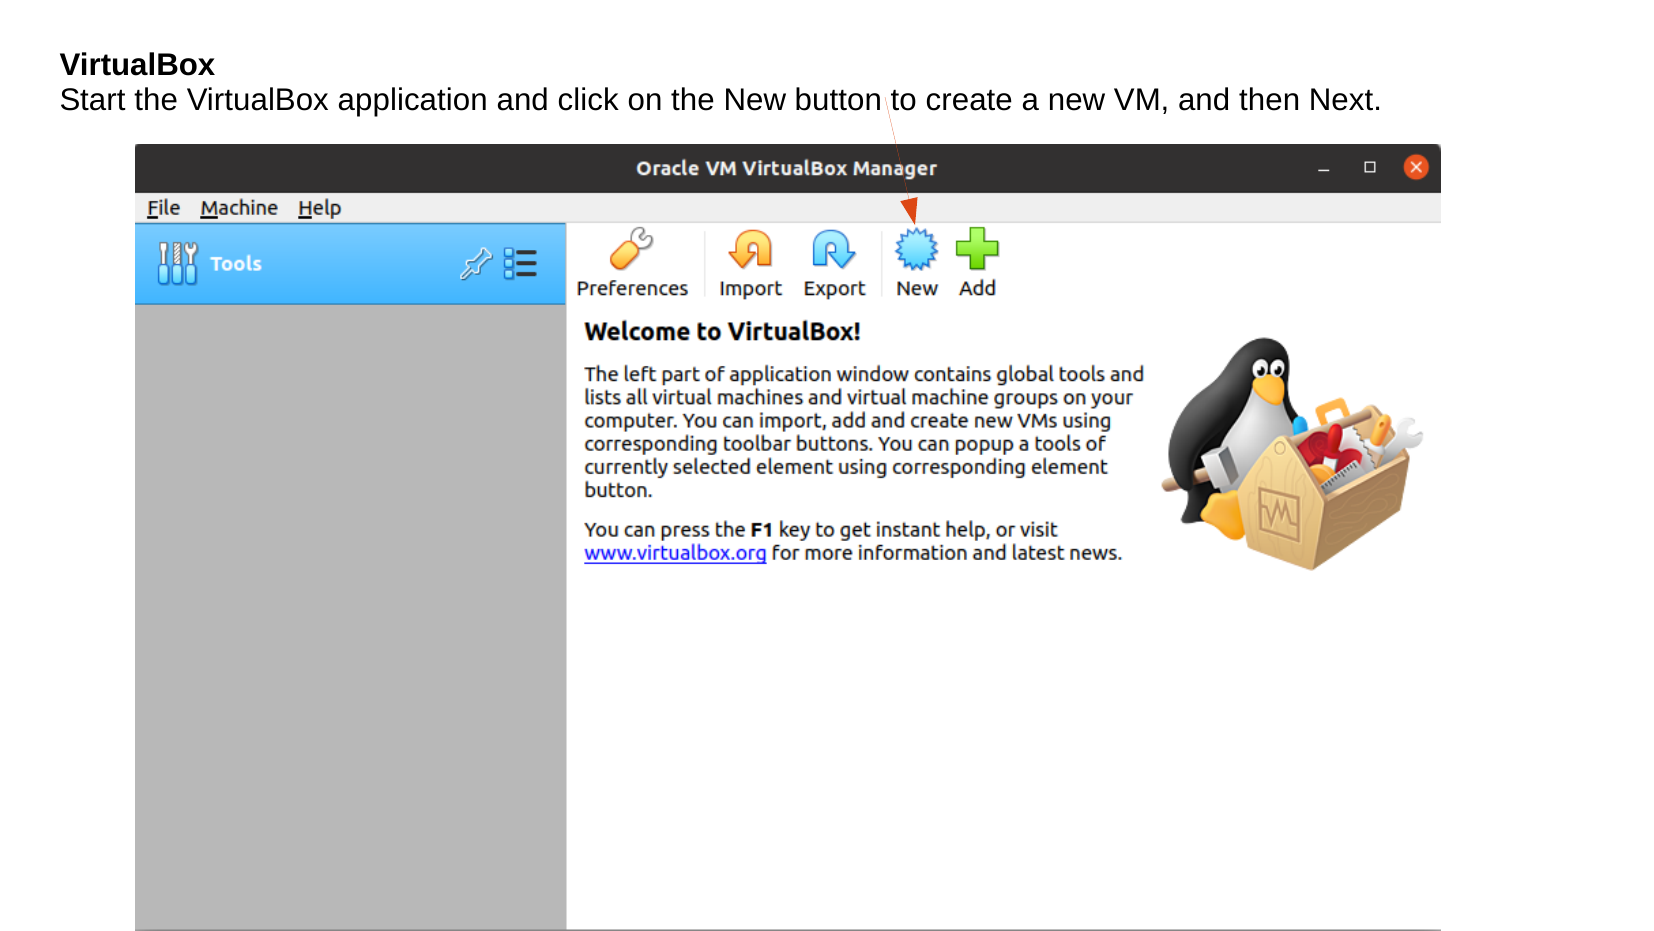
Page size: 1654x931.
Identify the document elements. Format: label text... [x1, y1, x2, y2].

picture [135, 144, 1441, 931]
text_box VirtualBox Start the VirtualBox application and click on the New button to create a new VM, and then Next. [44, 40, 1654, 125]
